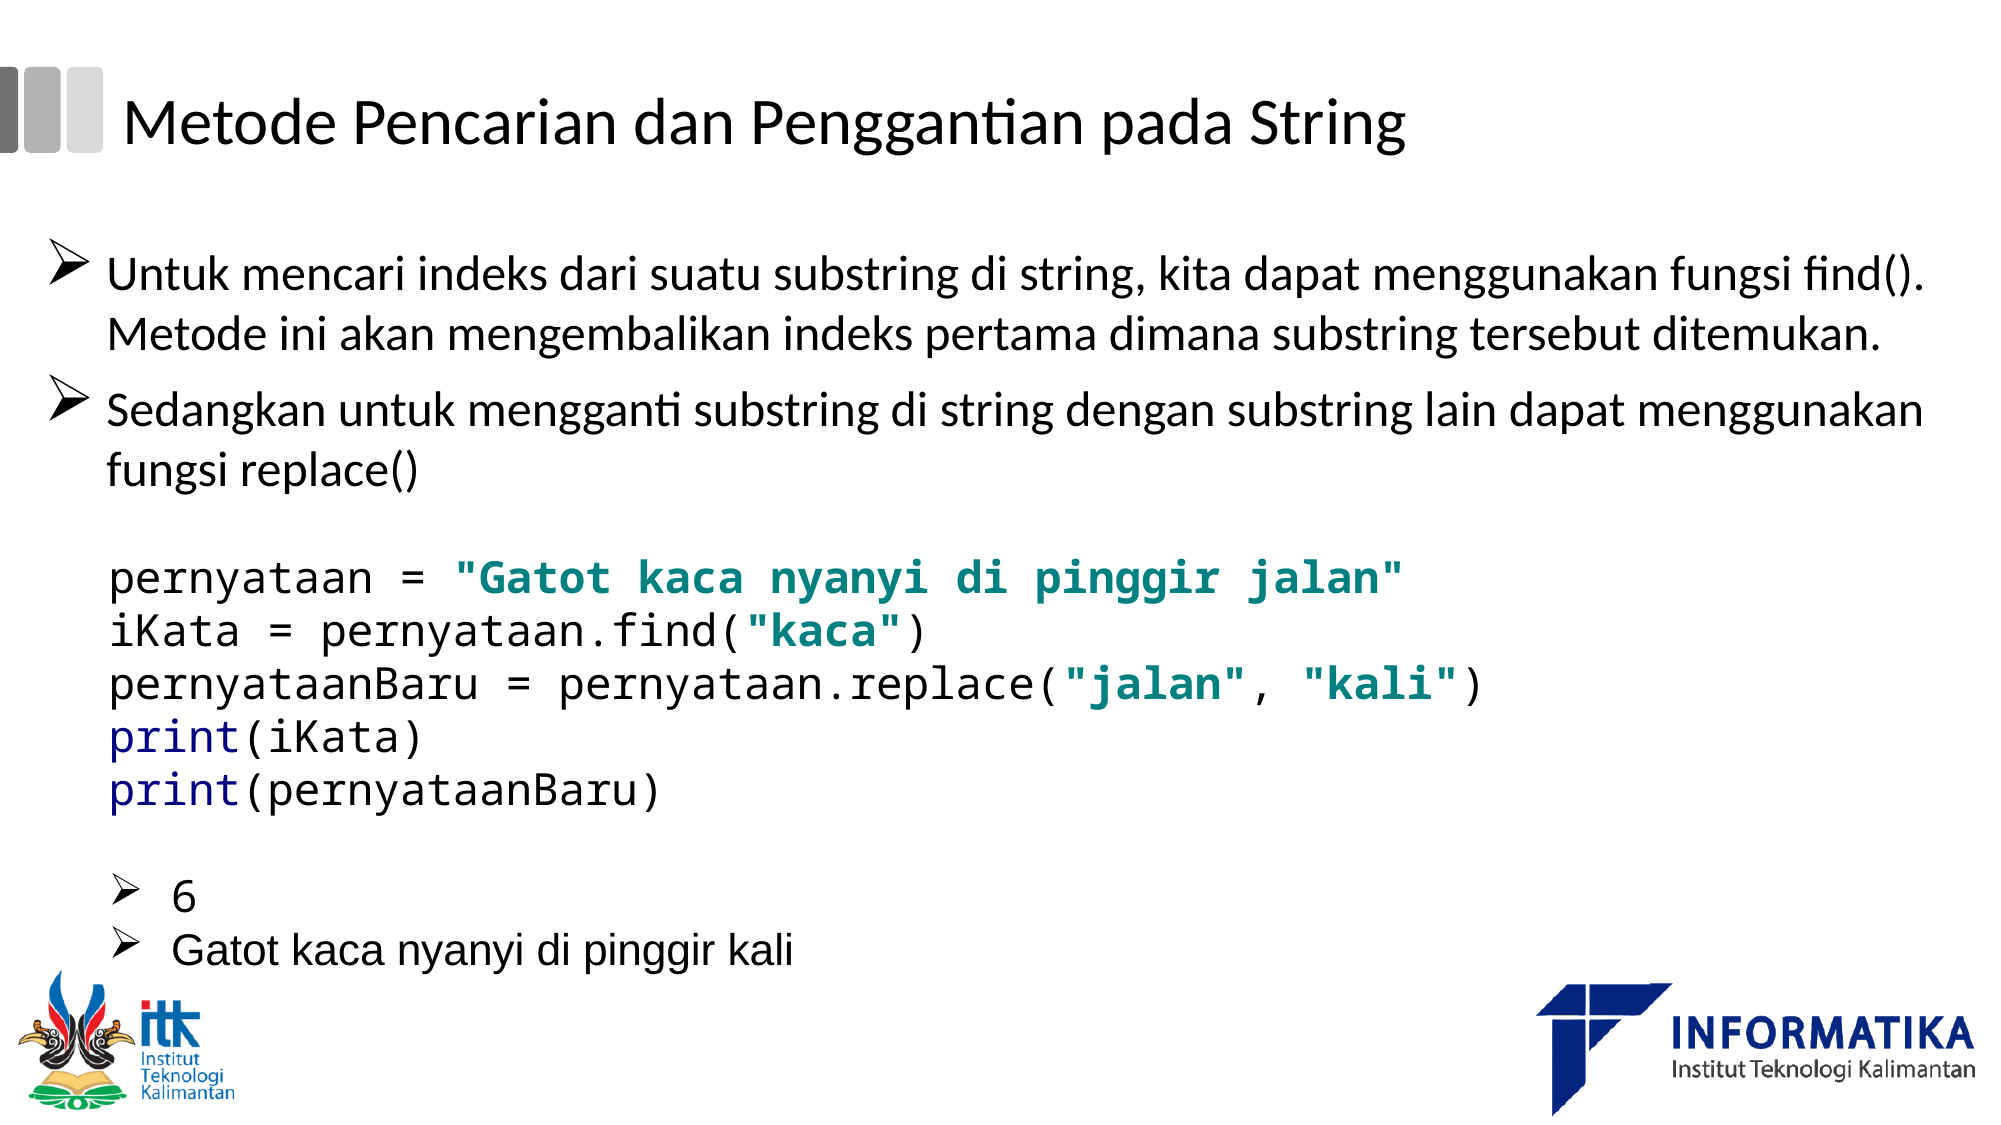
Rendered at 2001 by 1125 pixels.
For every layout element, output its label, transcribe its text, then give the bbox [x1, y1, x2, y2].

text_box pernyataan = "Gatot kaca nyanyi di pinggir jalan" iKata = pernyataan.find("kaca") pernyataanBaru = pernyataan.replace("jalan", "kali") print(iKata) print(pernyataanBaru) 6 Gatot kaca nyanyi di pinggir kali [88, 538, 1650, 985]
title Metode Pencarian dan Penggantian pada String [102, 66, 1828, 165]
picture [0, 935, 253, 1125]
text_box Untuk mencari indeks dari suatu substring di string, kita dapat menggunakan fungsi find(). Metode ini akan mengembalikan indeks pertama dimana substring tersebut ditemukan. Sedangkan untuk mengganti substring di string dengan substring lain dapat menggunakan fungsi replace() [29, 232, 1971, 581]
picture [1534, 965, 1976, 1118]
